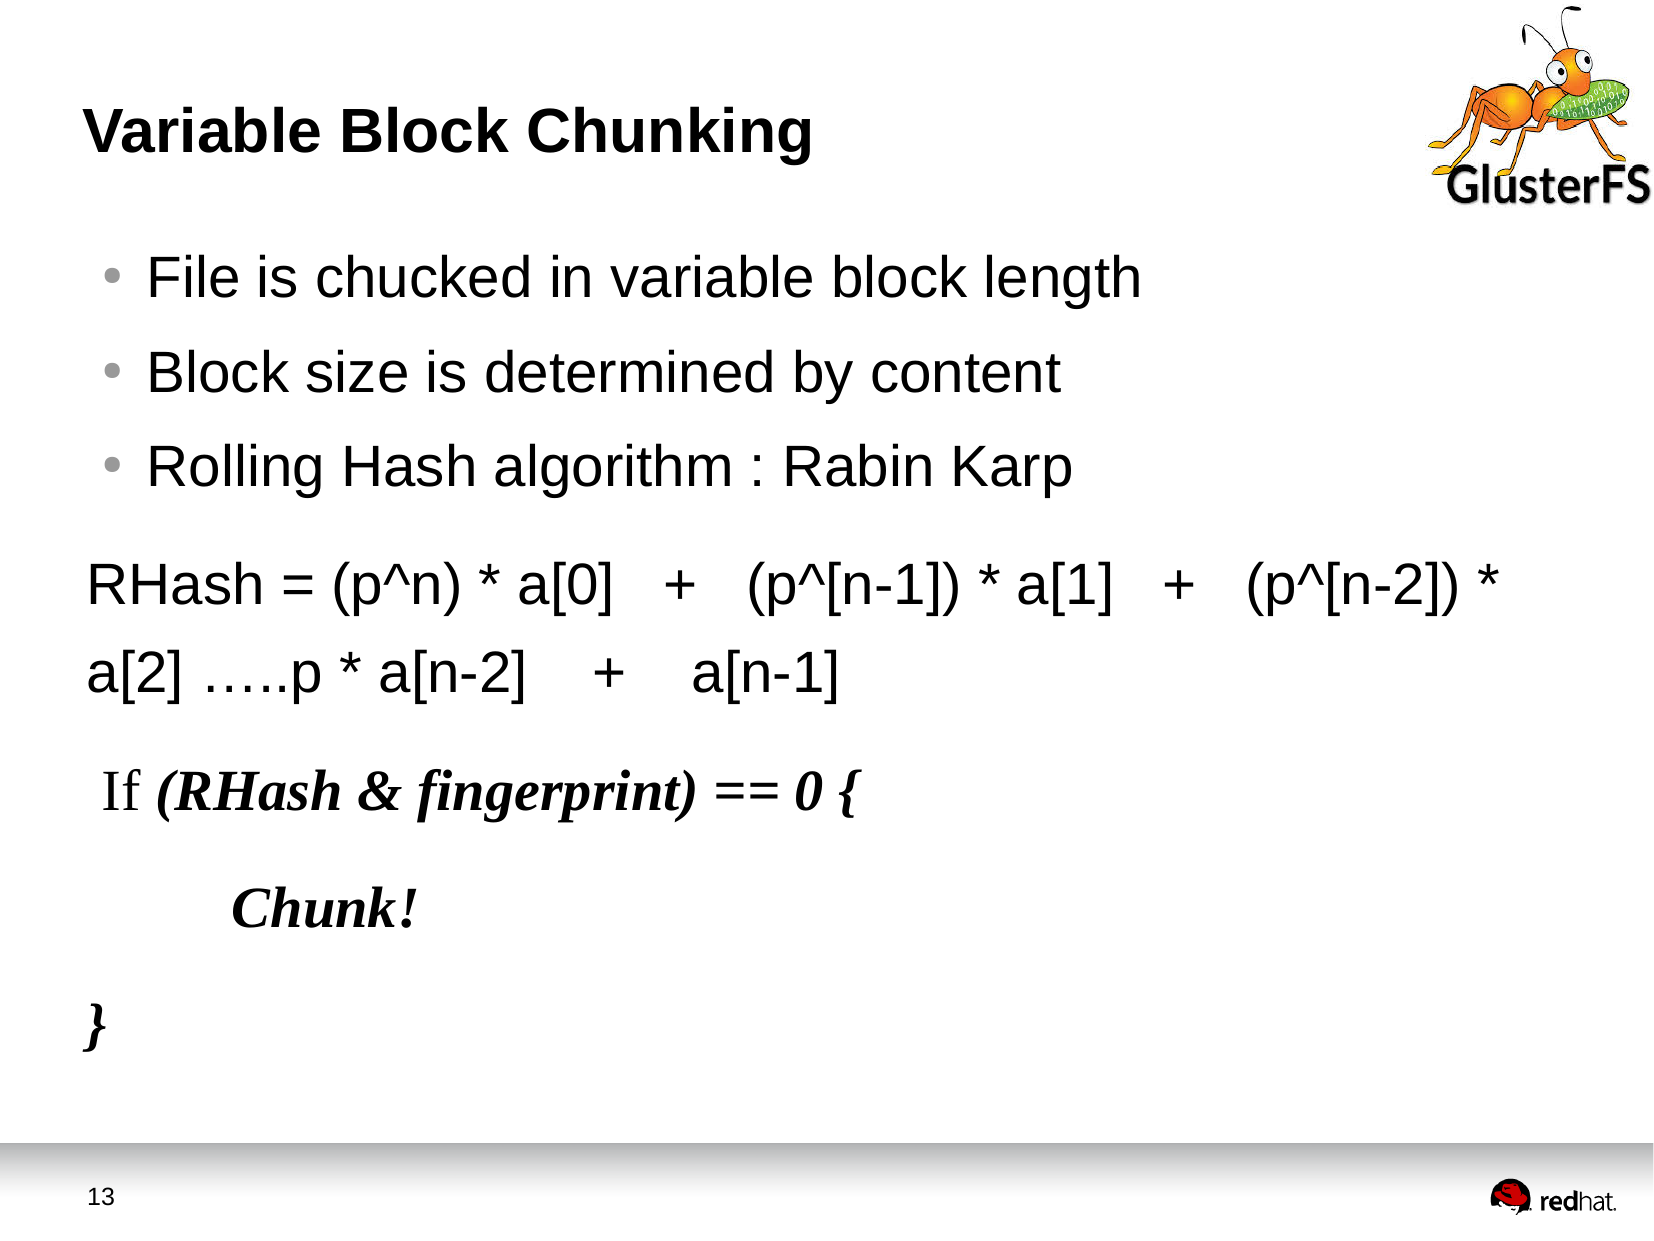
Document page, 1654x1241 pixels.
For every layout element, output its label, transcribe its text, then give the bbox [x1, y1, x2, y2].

list File is chucked in variable block length Block size is determined by content Rolling Hash algorithm : Rabin Karp RHash = (p^n) * a[0] + (p^[n-1]) * a[1] + (p^[n-2]) * a[2] …..p * a[n-2] + a[n-1] If (RHash & fingerprint) == 0 { Chunk! } [86, 244, 1576, 1058]
title Variable Block Chunking [82, 37, 1426, 226]
picture [1425, 4, 1653, 208]
picture [0, 1143, 1654, 1241]
